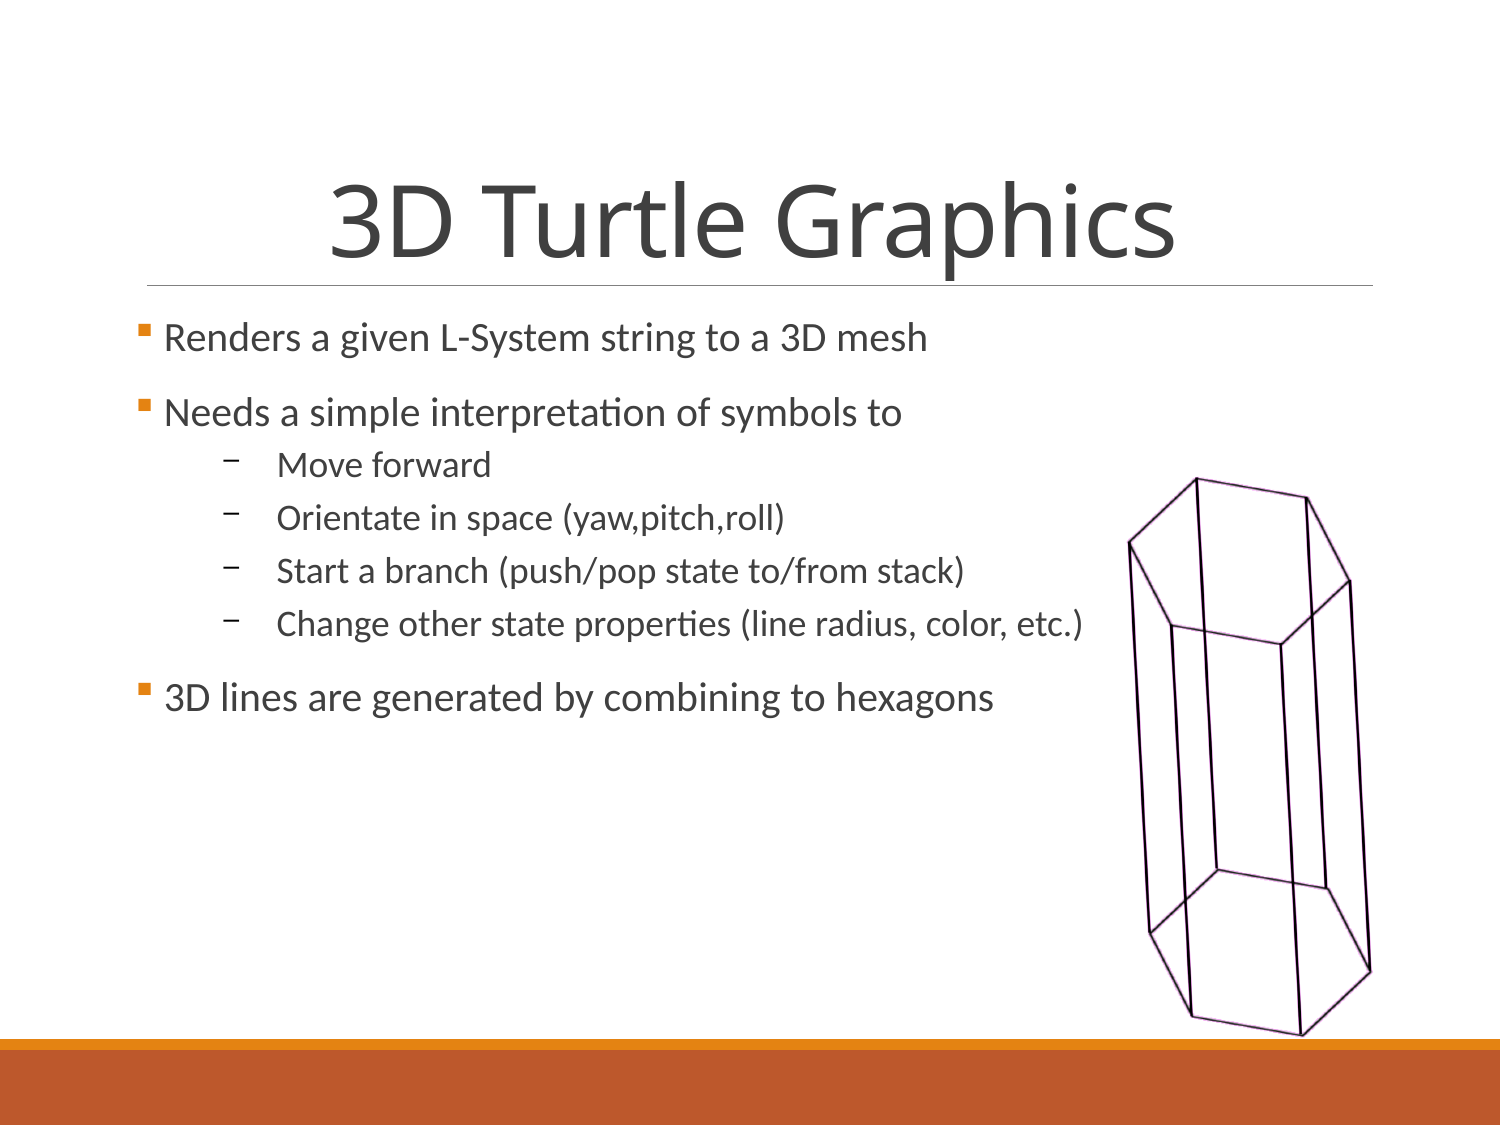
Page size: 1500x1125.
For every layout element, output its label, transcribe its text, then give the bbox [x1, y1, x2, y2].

picture [1089, 459, 1417, 1068]
title 3D Turtle Graphics [135, 47, 1373, 285]
list Renders a given L-System string to a 3D mesh Needs a simple interpretation of symbols to Move forward Orientate in space (yaw,pitch,roll) Start a branch (push/pop state to/from stack) Change other state properties (line radius, color, etc.) 3D lines are generated by combining to hexagons [135, 302, 1373, 963]
